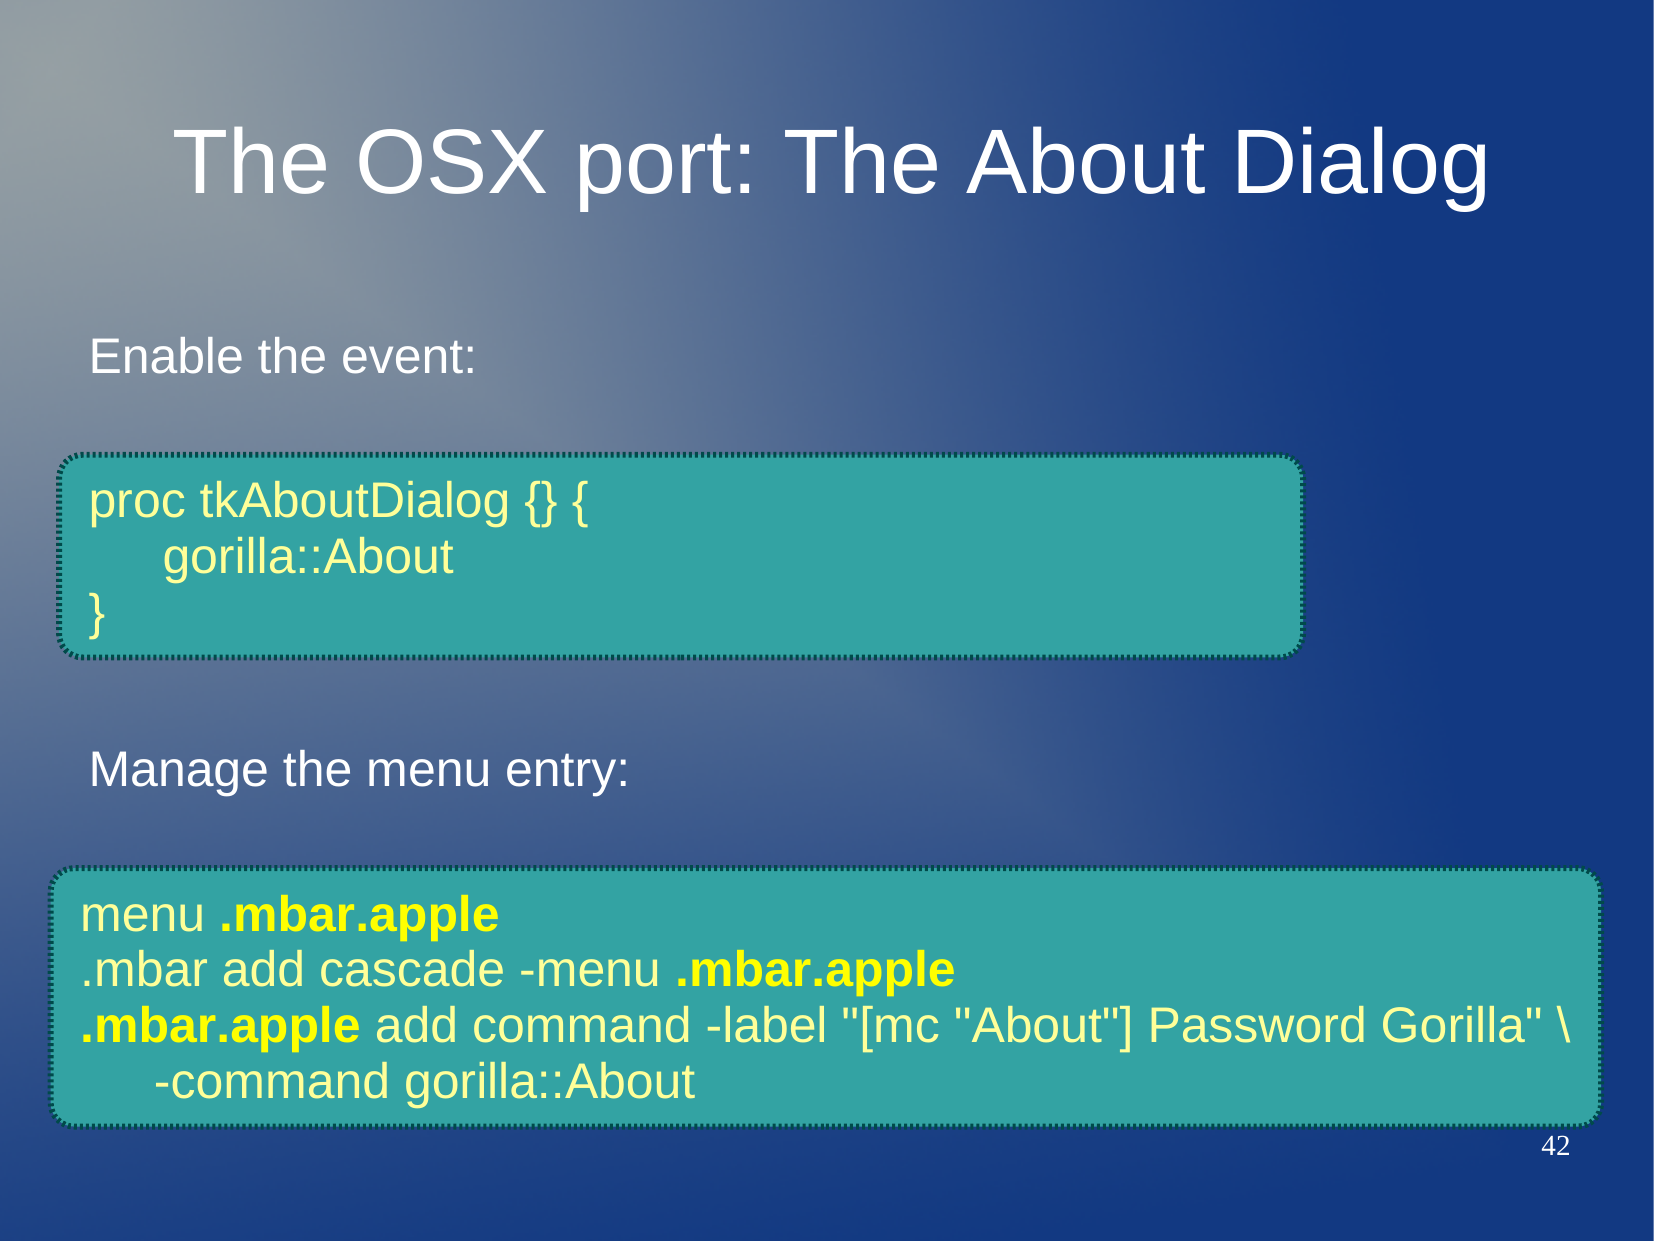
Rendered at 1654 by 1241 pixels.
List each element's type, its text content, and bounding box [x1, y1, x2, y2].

text_box Enable the event: [88, 328, 1123, 384]
text_box [147, 683, 1418, 868]
text_box proc tkAboutDialog {} { gorilla::About } [59, 454, 1304, 658]
text_box menu .mbar.apple .mbar add cascade -menu .mbar.apple .mbar.apple add command -label "[mc "About"] Password Gorilla" \ -command gorilla::About [50, 868, 1602, 1127]
title The OSX port: The About Dialog [88, 58, 1577, 266]
text_box Manage the menu entry: [88, 741, 1270, 798]
picture [0, 0, 1654, 1241]
